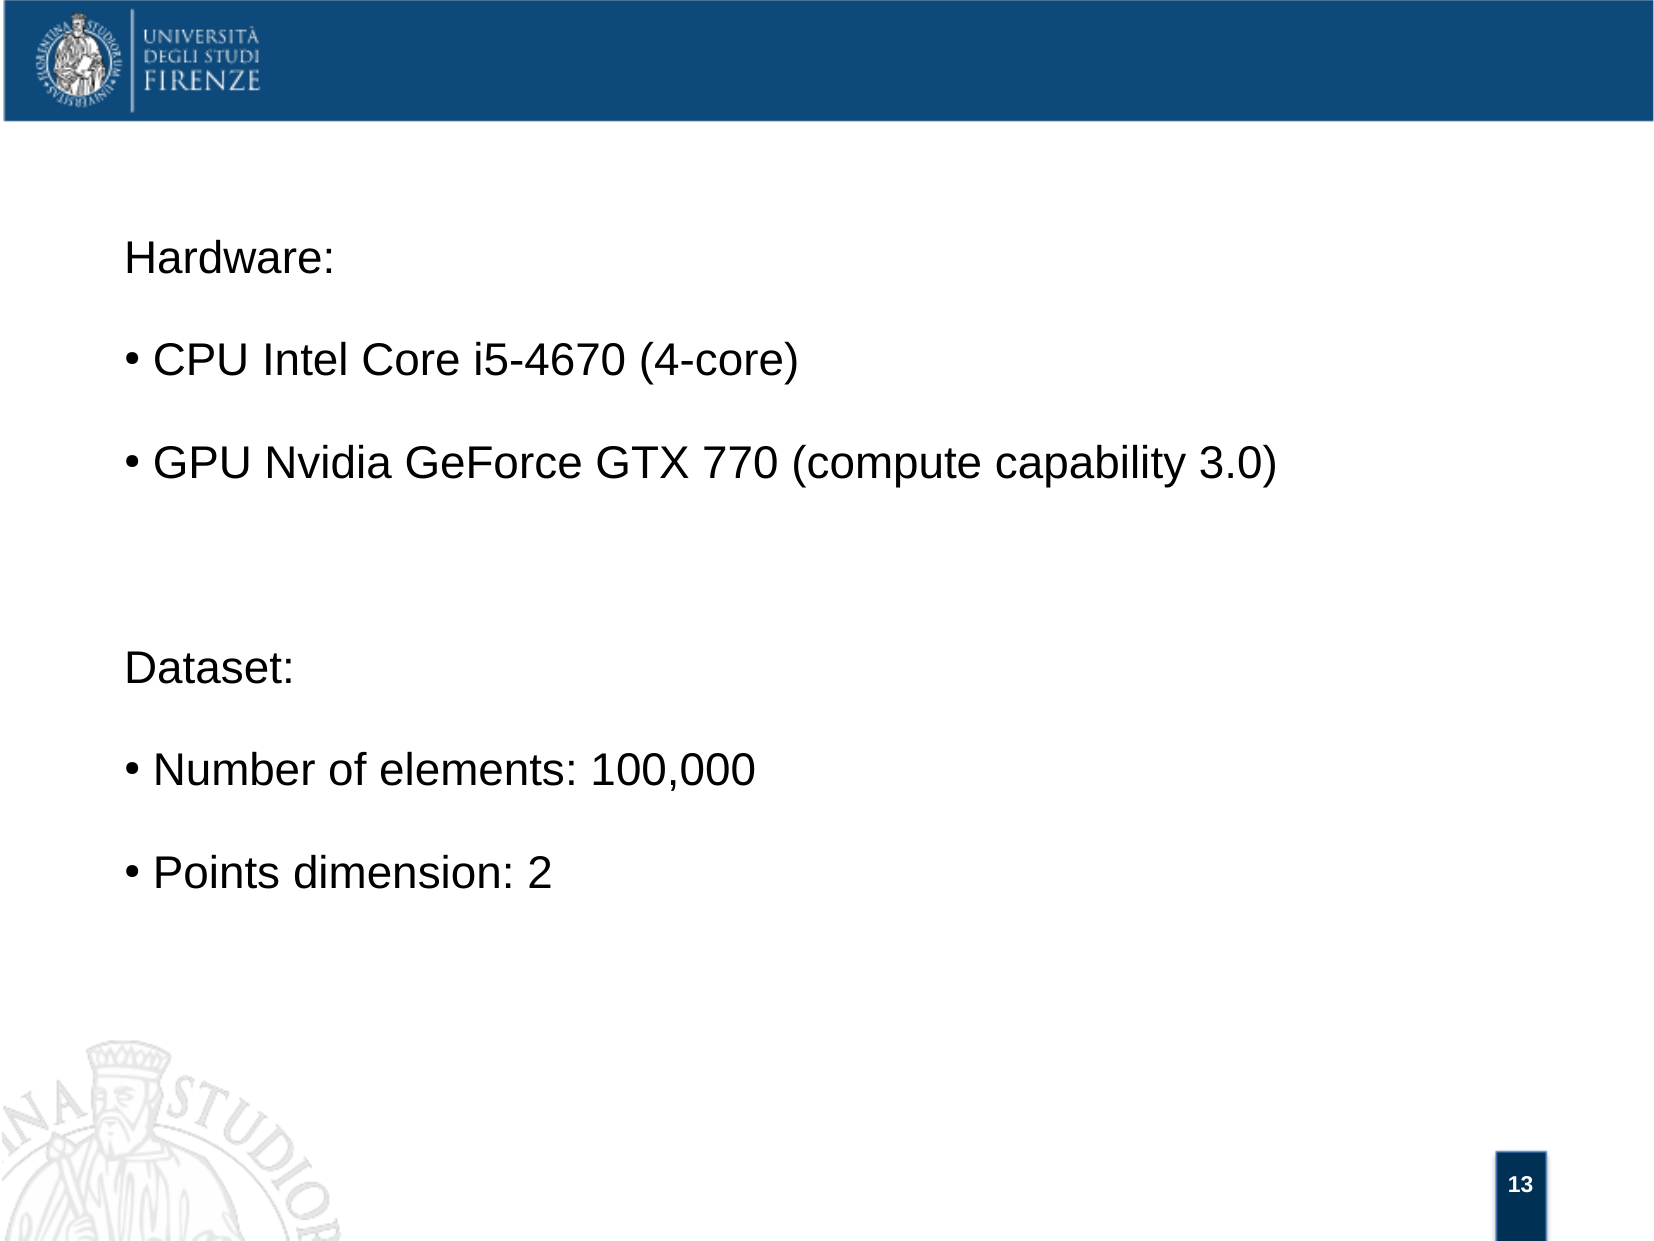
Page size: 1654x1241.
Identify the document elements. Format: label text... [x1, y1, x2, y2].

text_box Hardware: CPU Intel Core i5-4670 (4-core) GPU Nvidia GeForce GTX 770 (compute capability 3.0) Dataset: Number of elements: 100,000 Points dimension: 2 [124, 231, 1530, 899]
picture [2, 0, 1654, 1241]
text_box 13 [1505, 1160, 1536, 1208]
